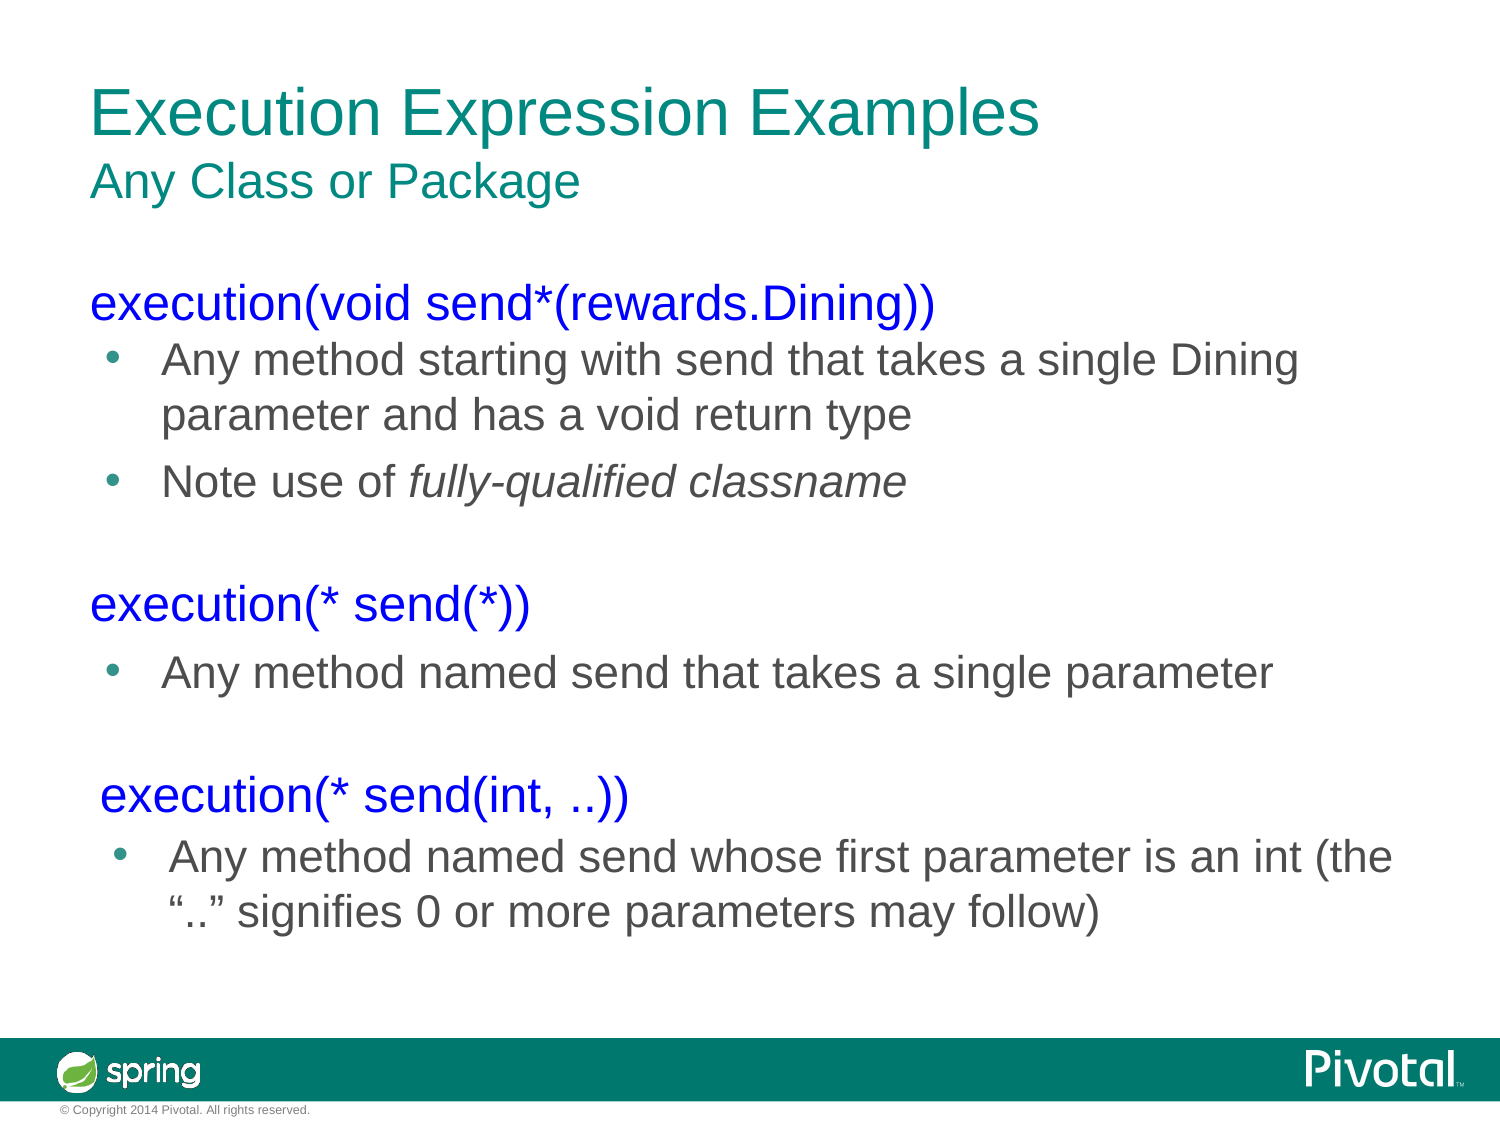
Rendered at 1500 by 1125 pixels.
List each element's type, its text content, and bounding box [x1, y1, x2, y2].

list execution(* send(*)) [75, 563, 1426, 644]
list execution(void send*(rewards.Dining)) [75, 262, 1426, 338]
title Execution Expression Examples Any Class or Package [75, 45, 1426, 233]
picture [1306, 1050, 1464, 1087]
list Any method named send that takes a single parameter [90, 634, 1441, 773]
picture [32, 1041, 210, 1103]
list Any method starting with send that takes a single Dining parameter and has a void return type Note use of fully-qualified classname [90, 321, 1441, 517]
list Any method named send whose first parameter is an int (the “..” signifies 0 or more parameters may follow) [97, 818, 1448, 976]
list execution(* send(int, ..)) [85, 755, 1436, 838]
